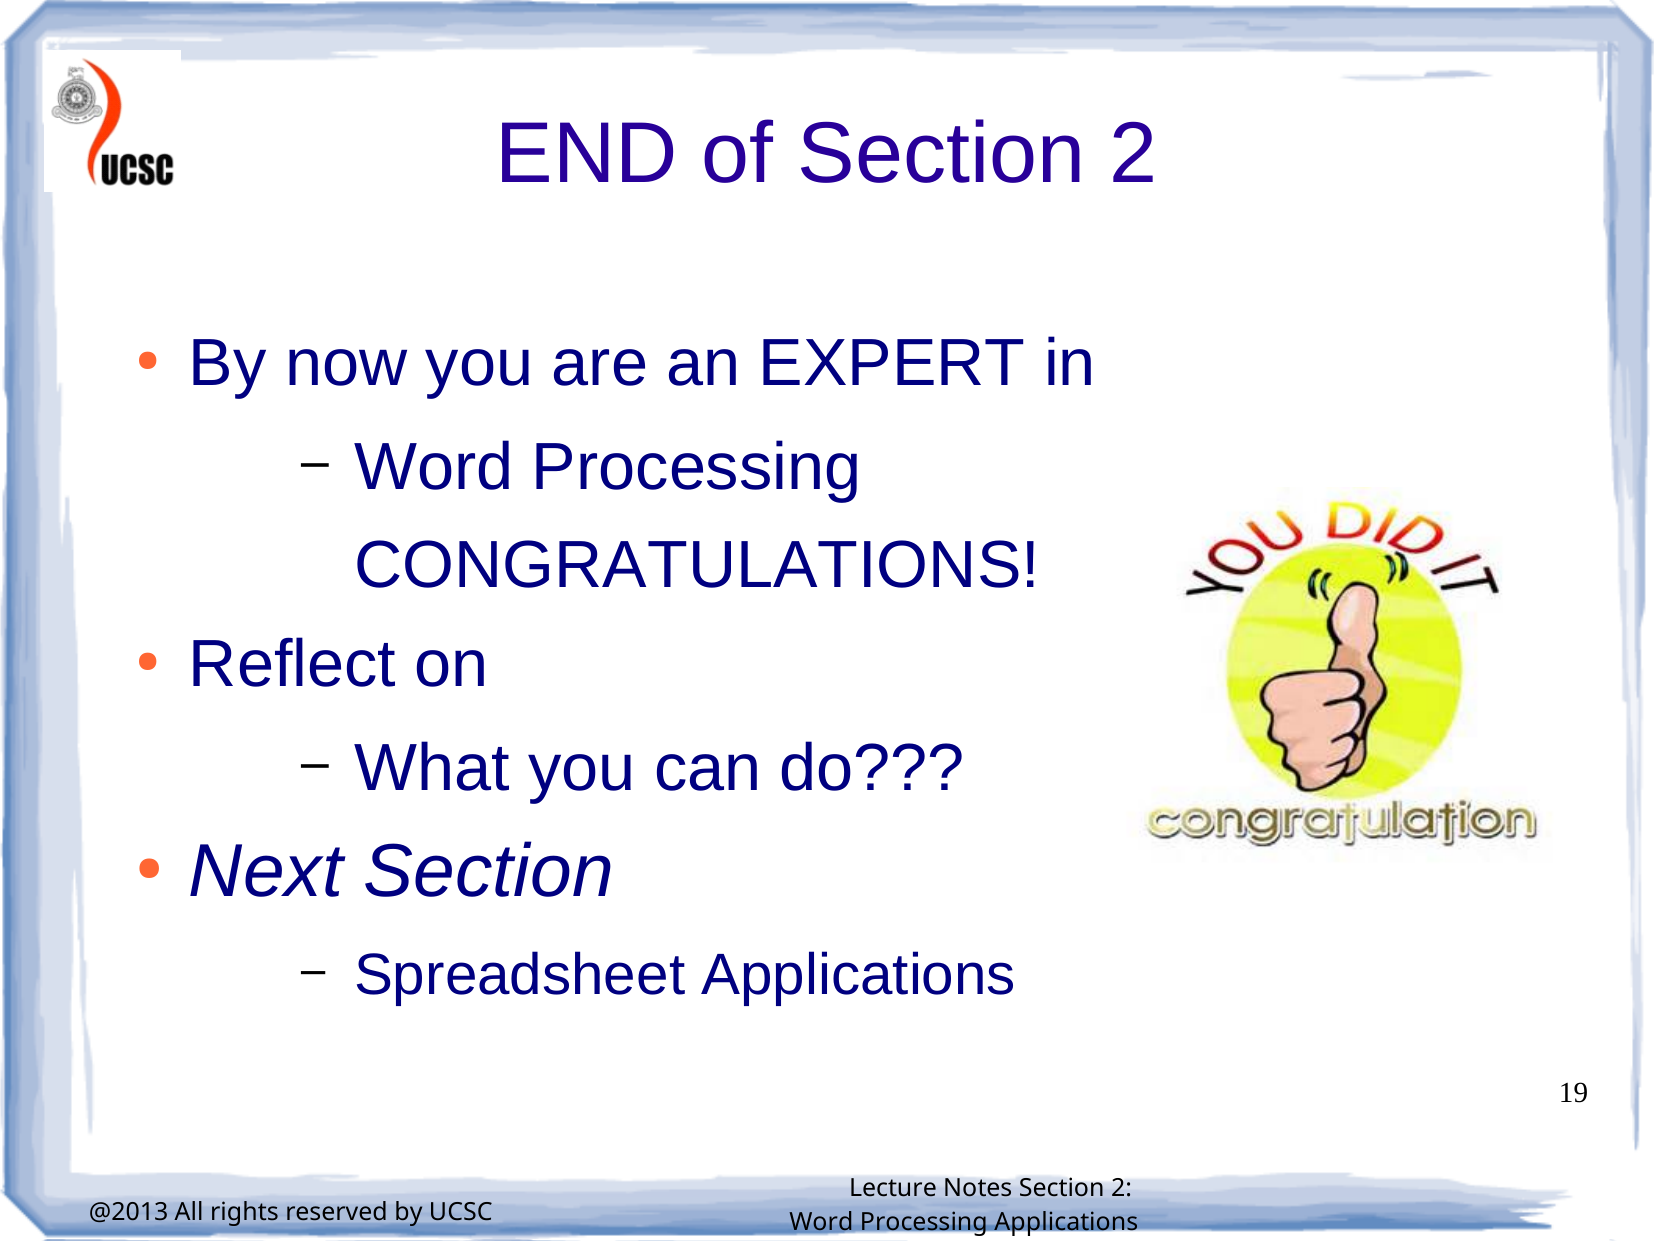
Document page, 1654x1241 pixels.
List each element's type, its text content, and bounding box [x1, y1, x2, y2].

title END of Section 2 [82, 49, 1571, 257]
list By now you are an EXPERT in Word Processing CONGRATULATIONS! Reflect on What you can do??? Next Section Spreadsheet Applications [118, 324, 1571, 1005]
picture [0, 0, 1654, 1241]
